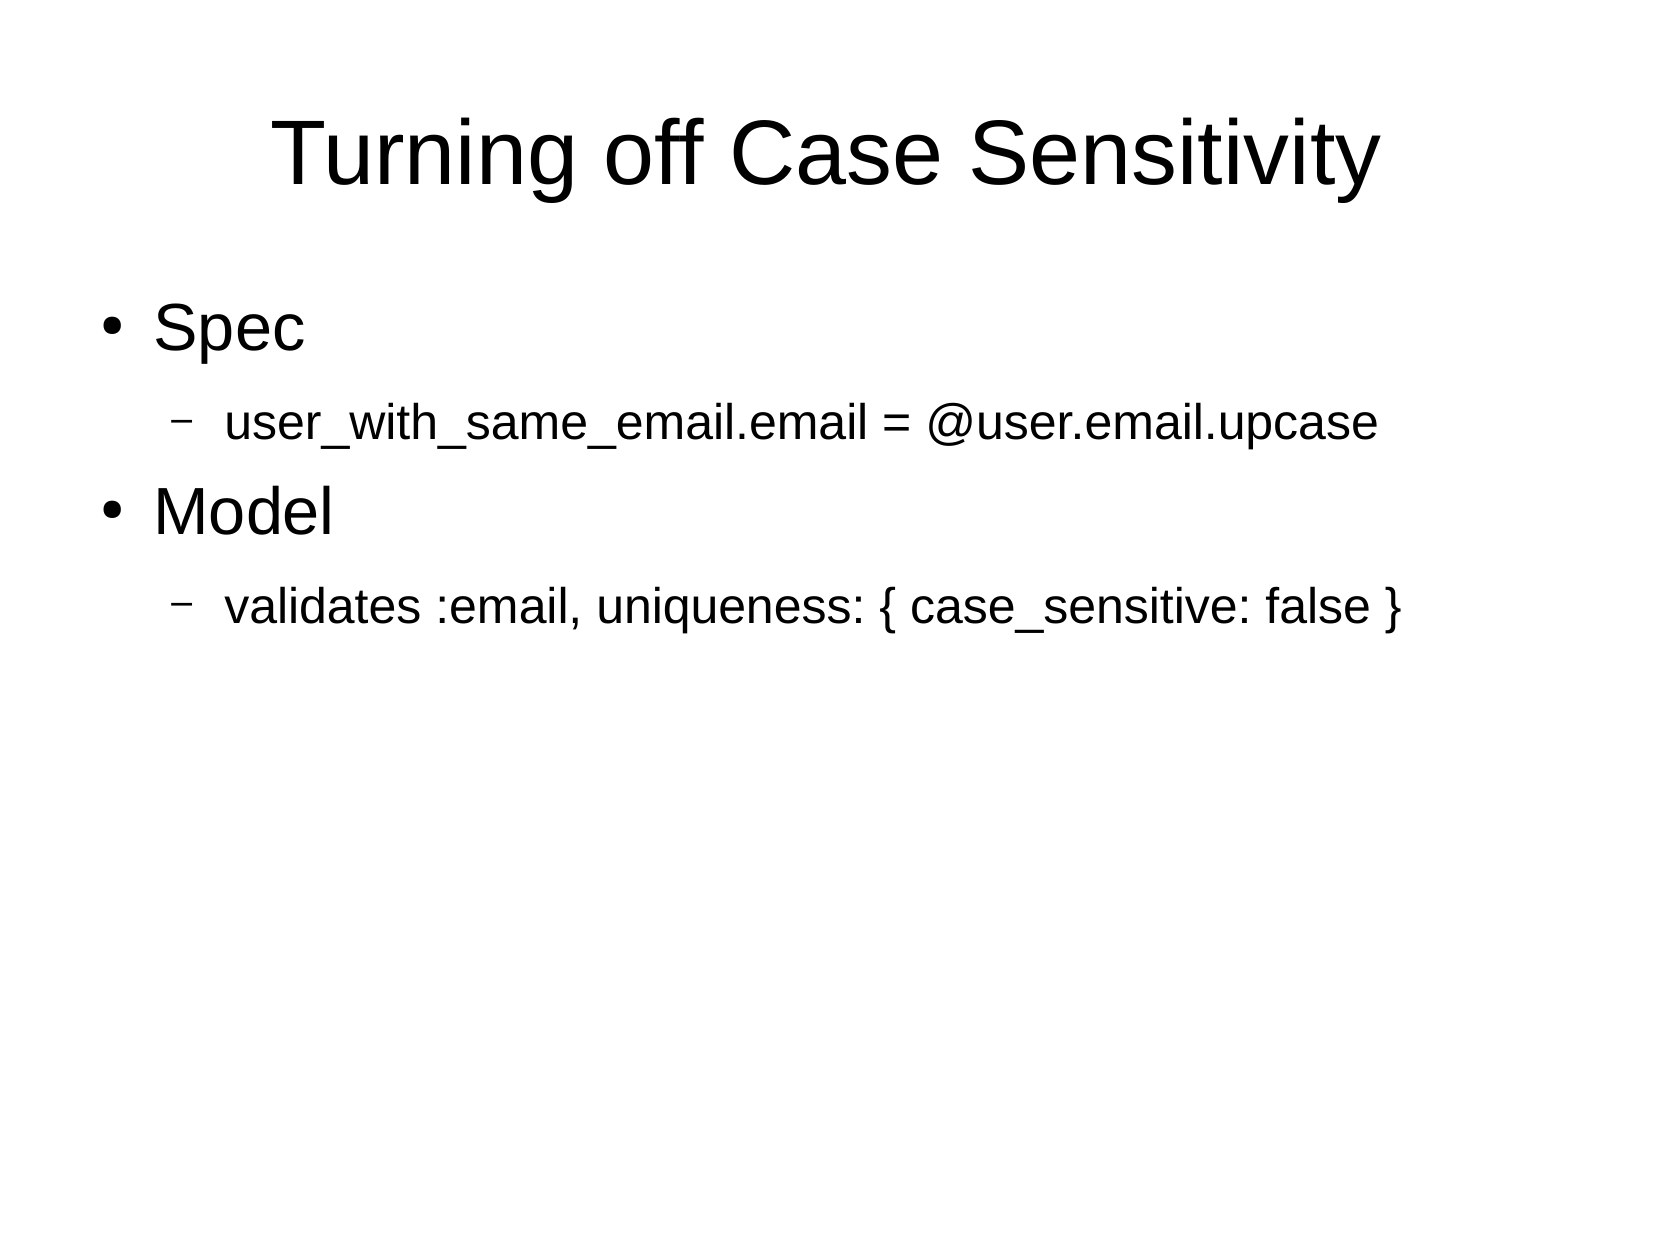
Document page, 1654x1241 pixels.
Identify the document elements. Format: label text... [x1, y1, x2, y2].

title Turning off Case Sensitivity [82, 49, 1571, 257]
list Spec user_with_same_email.email = @user.email.upcase Model validates :email, uniqueness: { case_sensitive: false } [82, 290, 1538, 1010]
